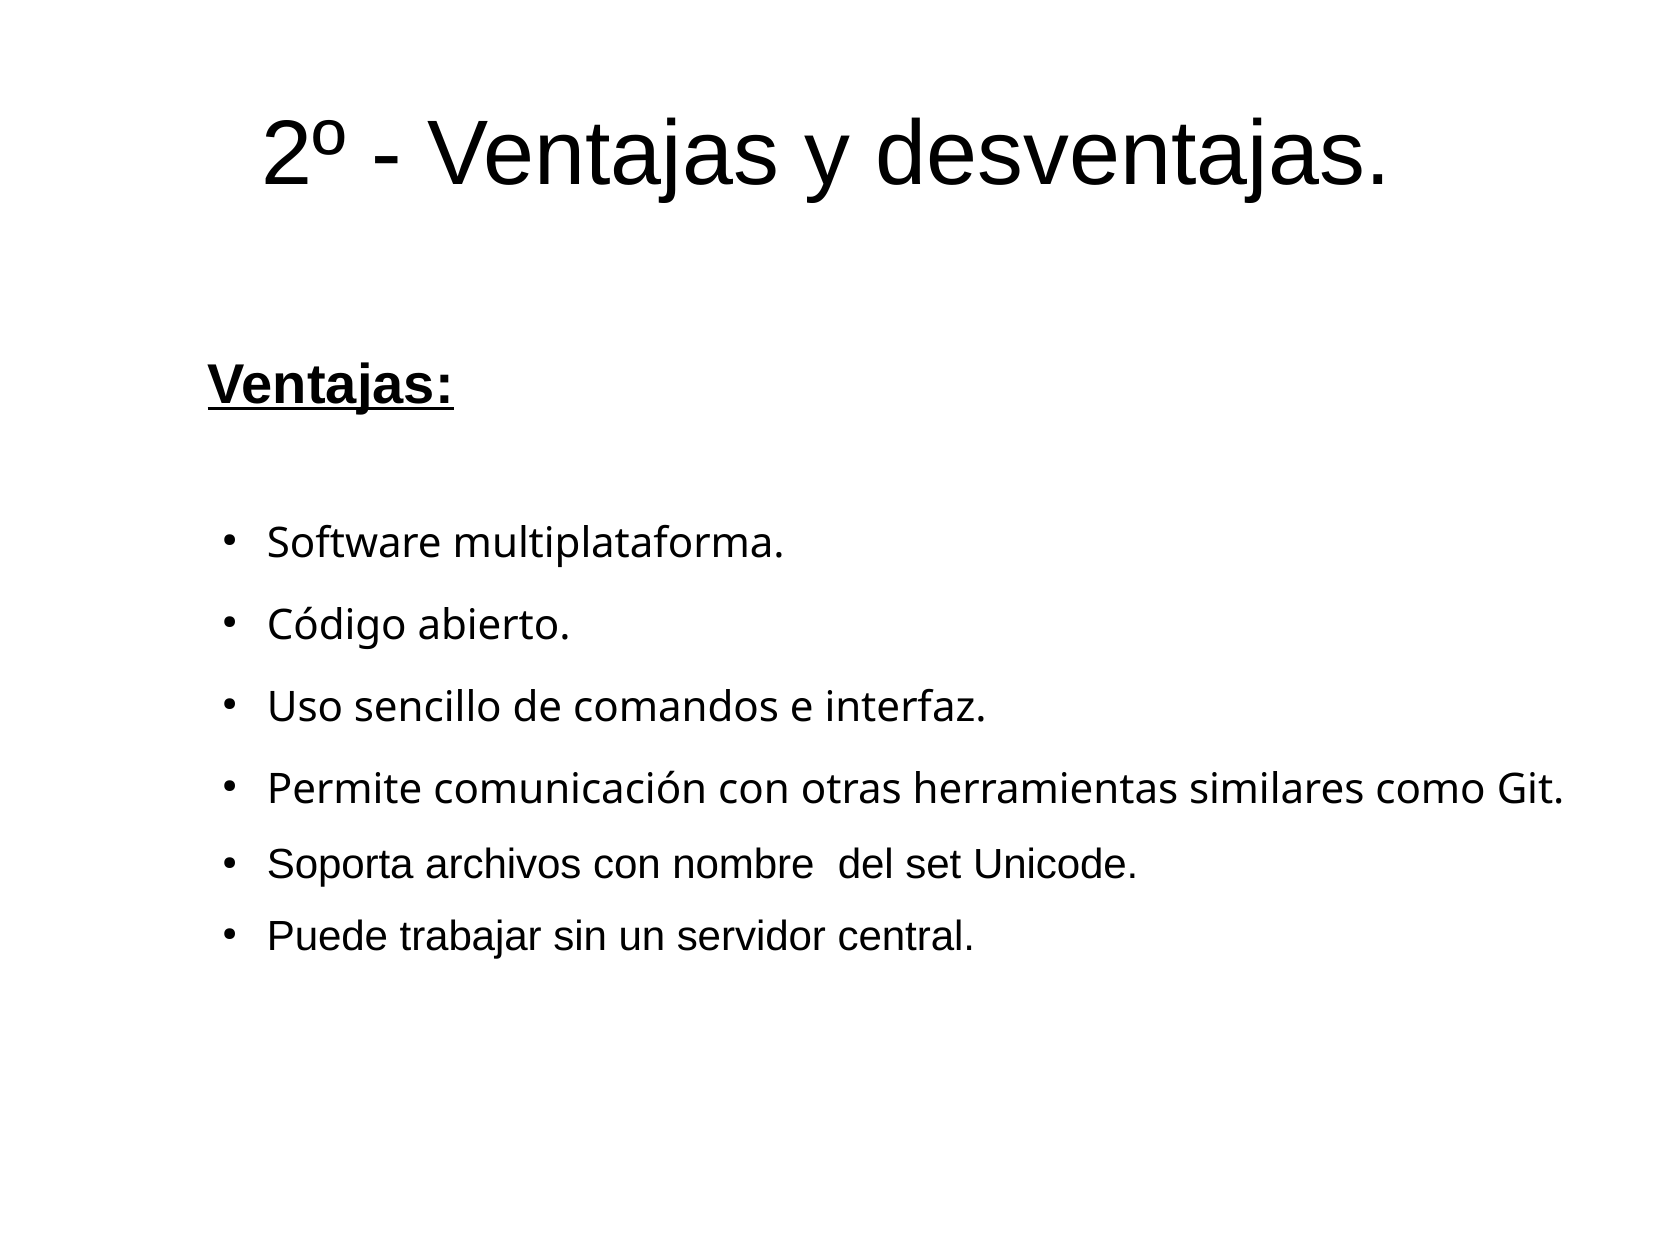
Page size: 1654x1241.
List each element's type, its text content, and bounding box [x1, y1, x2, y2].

title 2º - Ventajas y desventajas. [82, 49, 1571, 257]
list Ventajas: Software multiplataforma. Código abierto. Uso sencillo de comandos e interfaz. Permite comunicación con otras herramientas similares como Git. Soporta archivos con nombre del set Unicode. Puede trabajar sin un servidor central. [82, 290, 1571, 1010]
